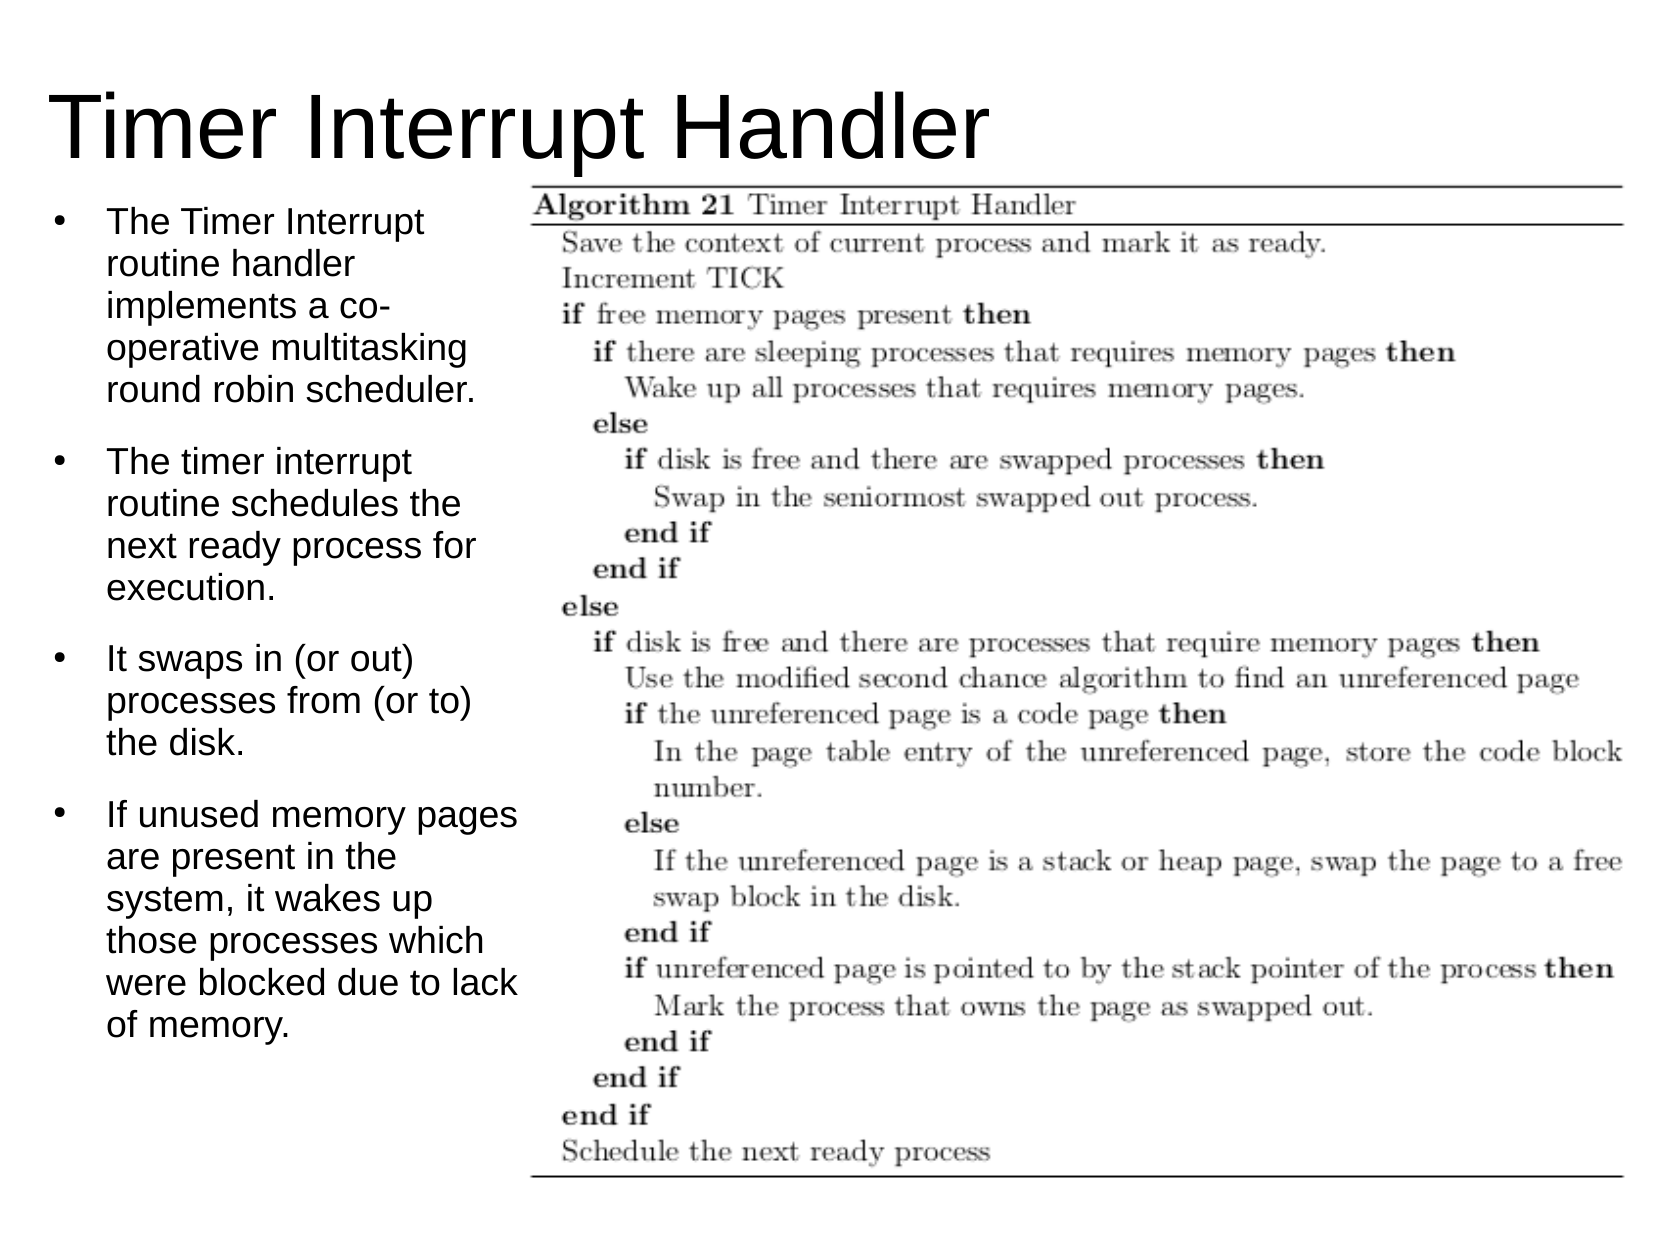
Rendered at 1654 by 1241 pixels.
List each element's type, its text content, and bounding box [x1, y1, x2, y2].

list The Timer Interrupt routine handler implements a co-operative multitasking round robin scheduler. The timer interrupt routine schedules the next ready process for execution. It swaps in (or out) processes from (or to) the disk. If unused memory pages are present in the system, it wakes up those processes which were blocked due to lack of memory. [35, 200, 519, 1123]
title Timer Interrupt Handler [47, 23, 1536, 200]
picture [519, 177, 1654, 1193]
